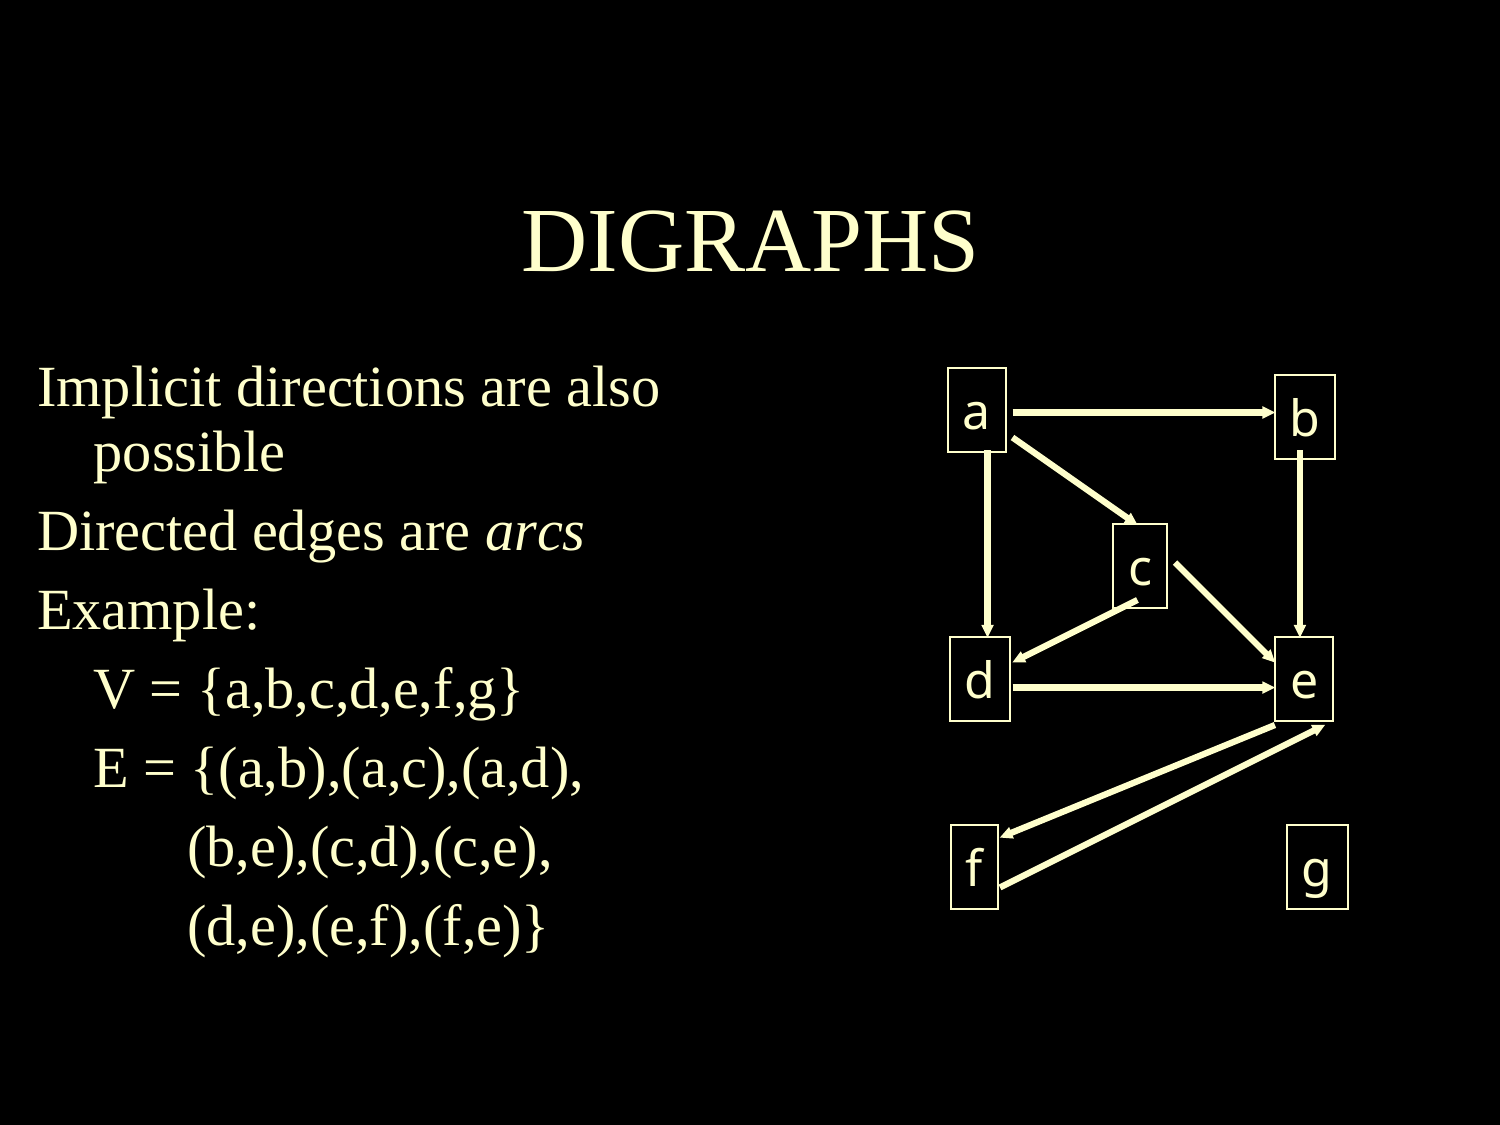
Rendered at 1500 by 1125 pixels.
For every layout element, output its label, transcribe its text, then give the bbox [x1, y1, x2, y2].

text_box g [1287, 824, 1348, 909]
text_box b [1274, 374, 1336, 459]
text_box e [1275, 637, 1334, 722]
title DIGRAPHS [22, 145, 1480, 336]
text_box d [949, 637, 1011, 722]
list Implicit directions are also possible Directed edges are arcs Example: V = {a,b,c,d,e,f,g} E = {(a,b),(a,c),(a,d), (b,e),(c,d),(c,e), (d,e),(e,f),(f,e)} [22, 347, 740, 1101]
text_box f [950, 824, 998, 909]
text_box c [1113, 523, 1168, 608]
text_box a [947, 367, 1006, 452]
